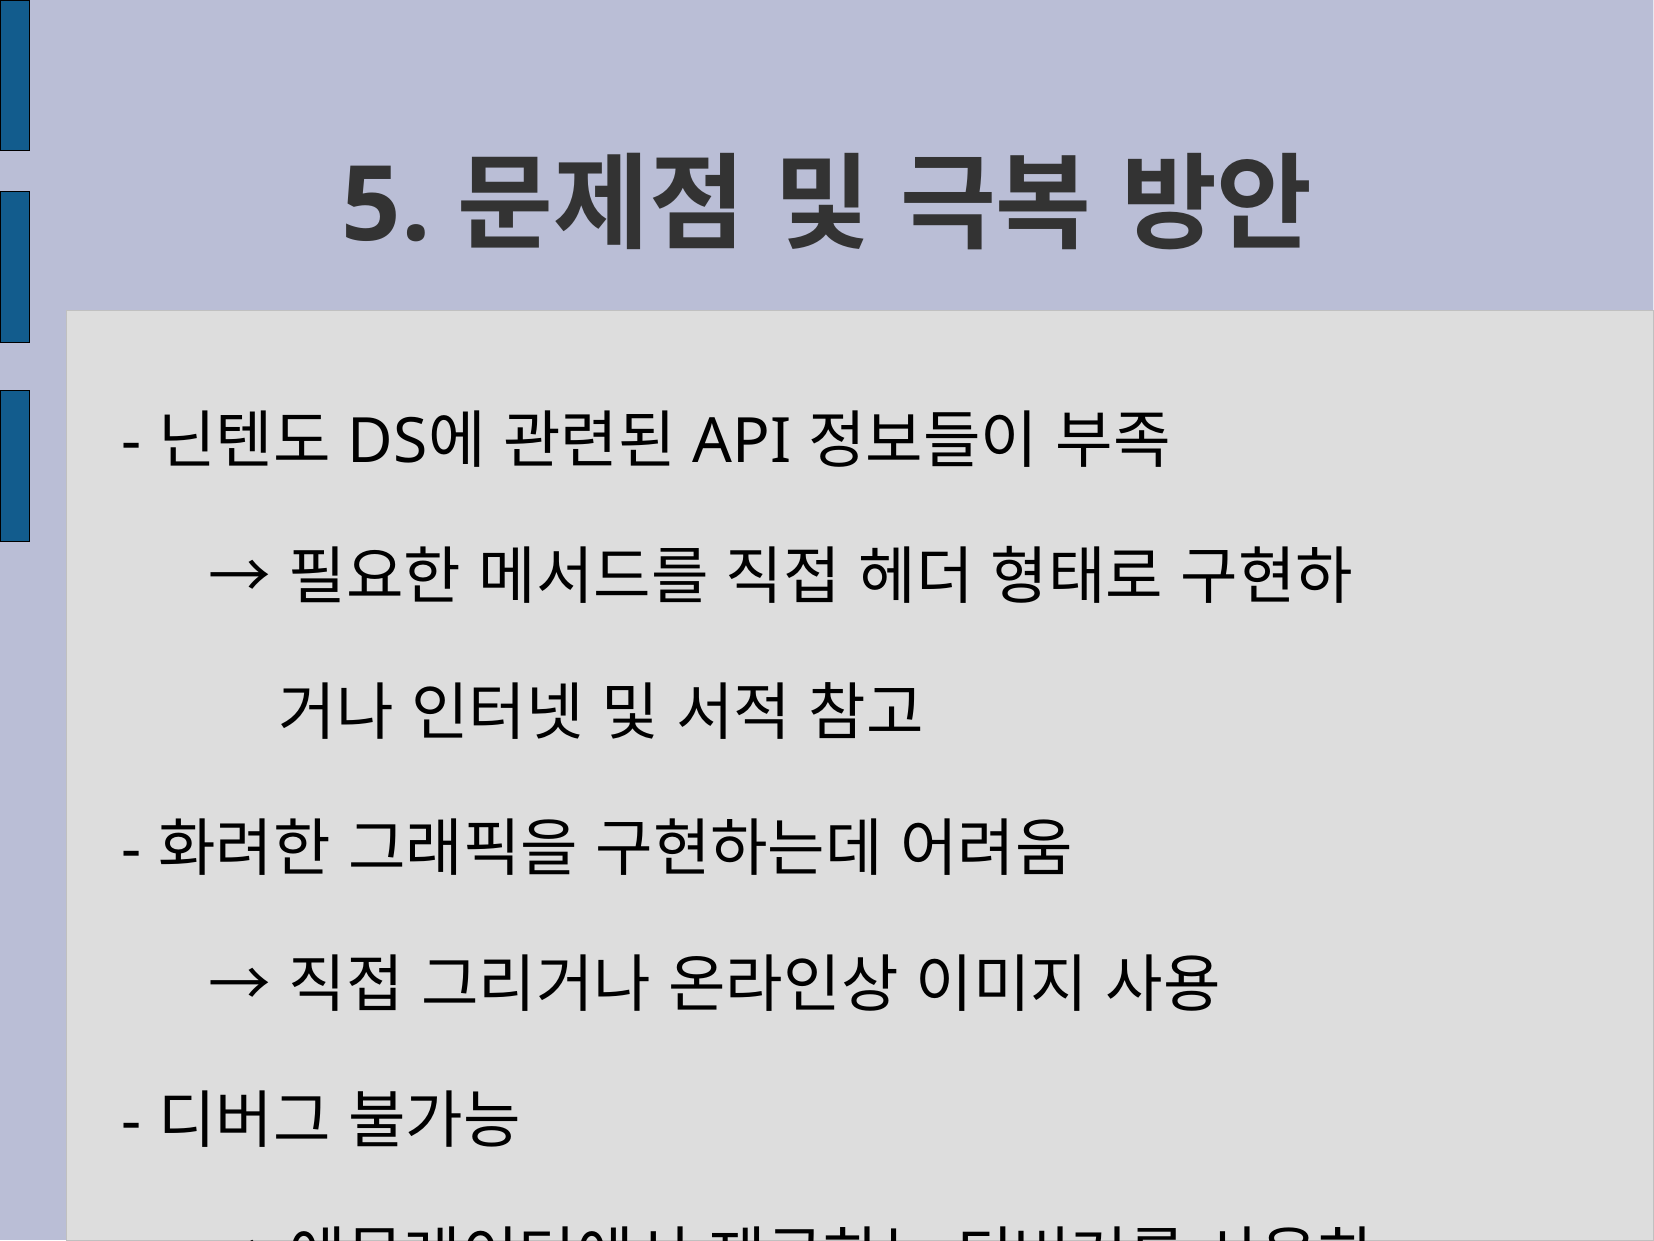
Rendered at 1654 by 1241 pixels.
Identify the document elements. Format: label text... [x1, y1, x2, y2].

list - 닌텐도 DS에 관련된 API 정보들이 부족 → 필요한 메서드를 직접 헤더 형태로 구현하 거나 인터넷 및 서적 참고 - 화려한 그래픽을 구현하는데 어려움 → 직접 그리거나 온라인상 이미지 사용 - 디버그 불가능 → 에뮬레이터에서 제공하는 디버거를 사용하 거나 직접 모니터링하여 해결한다. [121, 344, 1534, 1241]
title 5. 문제점 및 극복 방안 [121, 91, 1534, 299]
